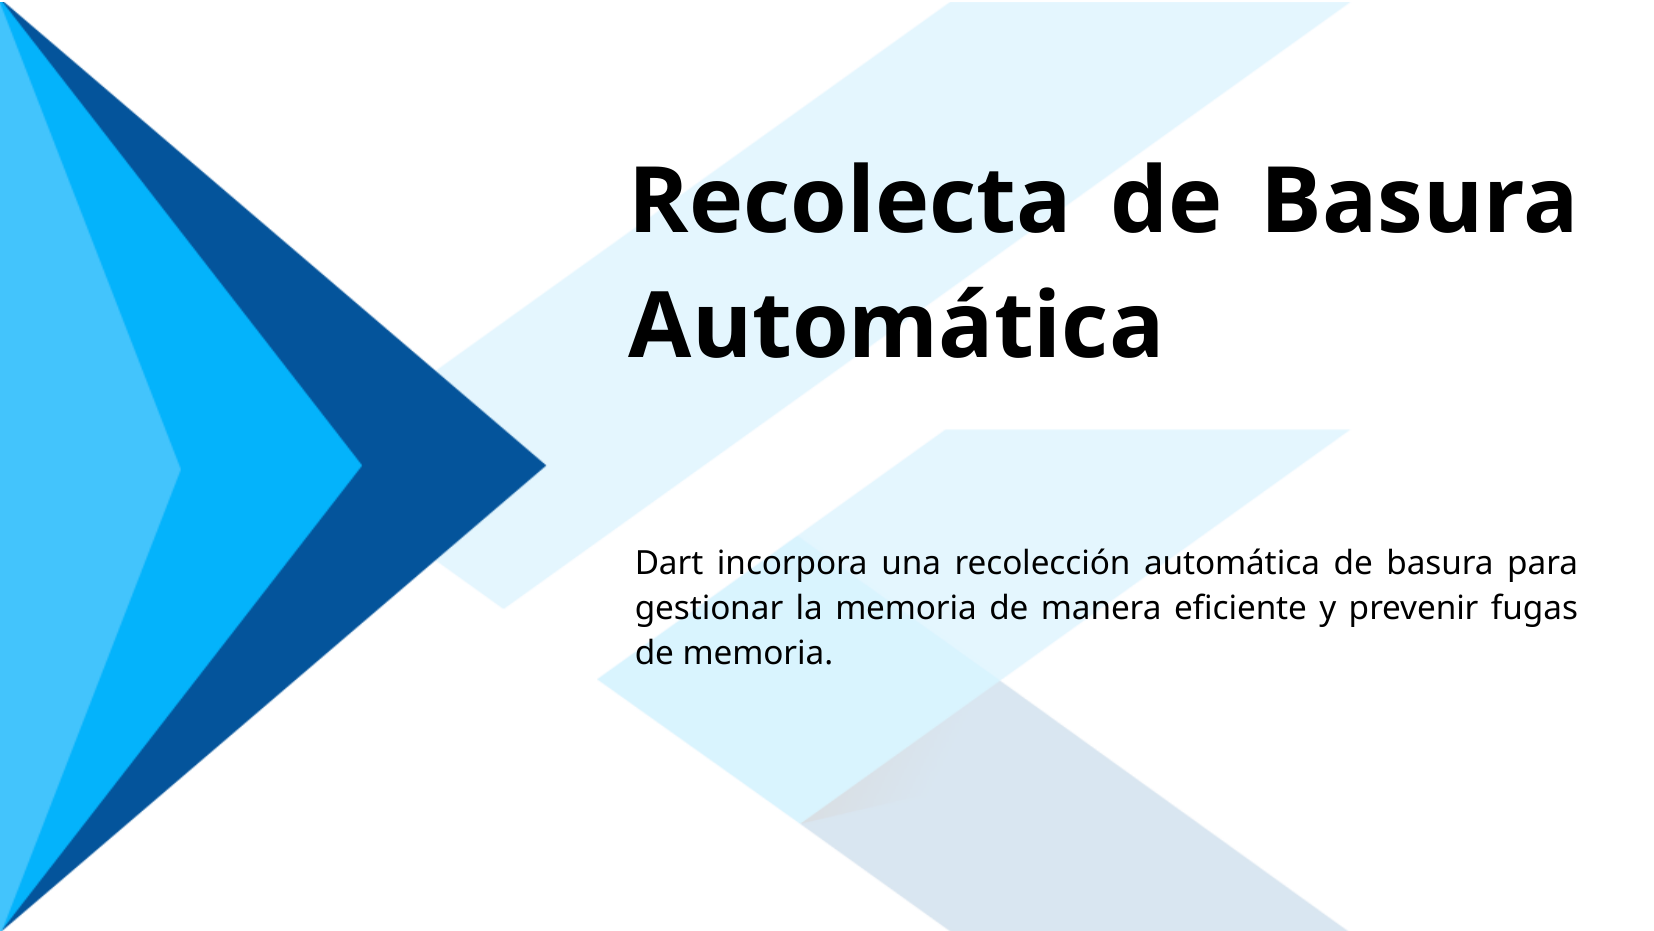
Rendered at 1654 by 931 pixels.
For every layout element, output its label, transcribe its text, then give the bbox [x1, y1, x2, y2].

text_box Dart incorpora una recolección automática de basura para gestionar la memoria de manera eficiente y prevenir fugas de memoria. [620, 531, 1595, 813]
picture [0, 2, 1654, 931]
text_box Recolecta de Basura Automática [614, 126, 1595, 402]
